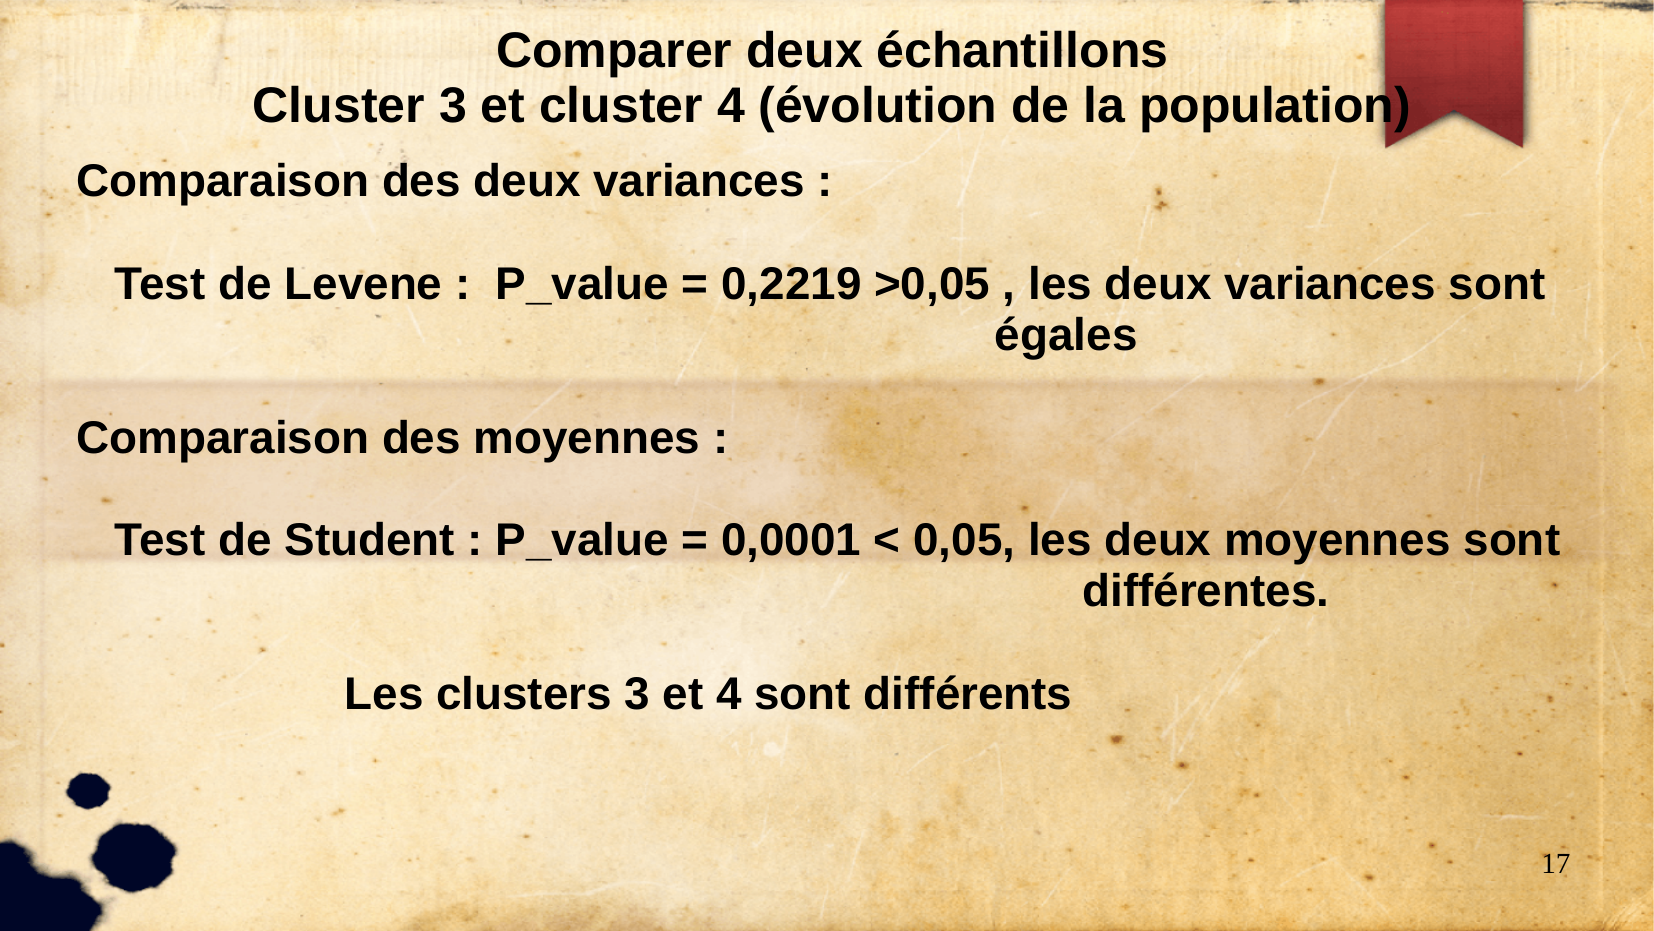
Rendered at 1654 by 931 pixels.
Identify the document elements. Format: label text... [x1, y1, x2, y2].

title Comparer deux échantillons Cluster 3 et cluster 4 (évolution de la population) [88, 0, 1577, 156]
picture [0, 0, 1654, 931]
subtitle Comparaison des deux variances : Test de Levene : P_value = 0,2219 >0,05 , les deux variances sont égales Comparaison des moyennes : Test de Student : P_value = 0,0001 < 0,05, les deux moyennes sont différentes. Les clusters 3 et 4 sont différents [76, 155, 1565, 886]
